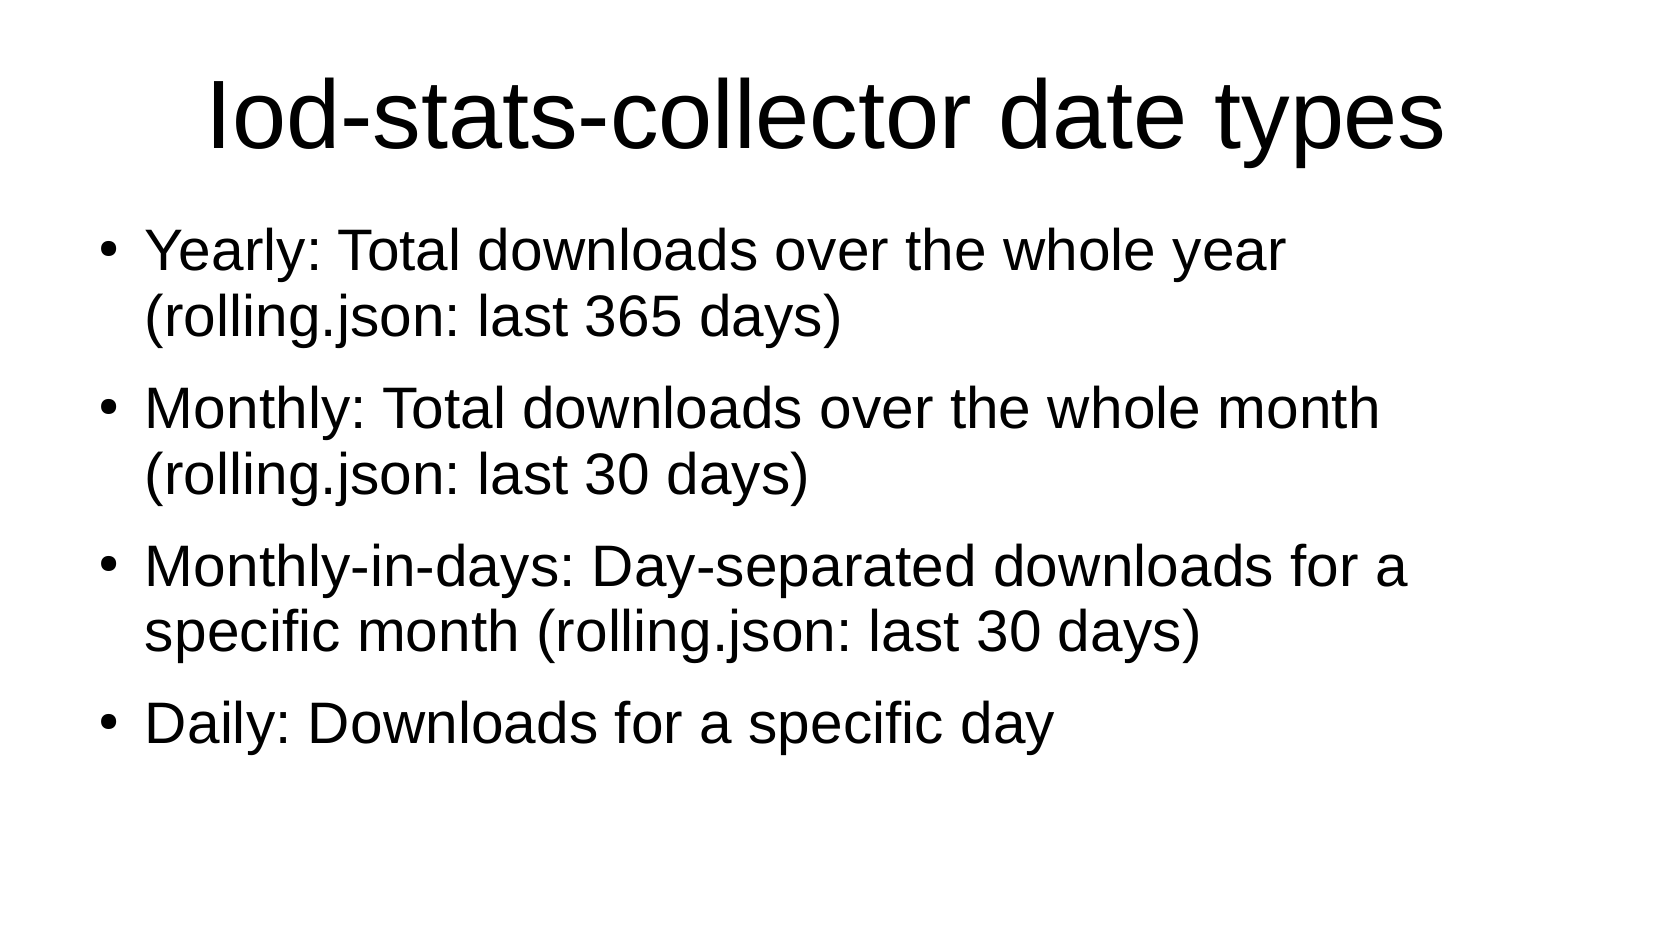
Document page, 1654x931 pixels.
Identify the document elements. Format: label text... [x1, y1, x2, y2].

list Yearly: Total downloads over the whole year (rolling.json: last 365 days) Monthly: Total downloads over the whole month (rolling.json: last 30 days) Monthly-in-days: Day-separated downloads for a specific month (rolling.json: last 30 days) Daily: Downloads for a specific day [82, 217, 1571, 758]
title Iod-stats-collector date types [82, 37, 1571, 193]
